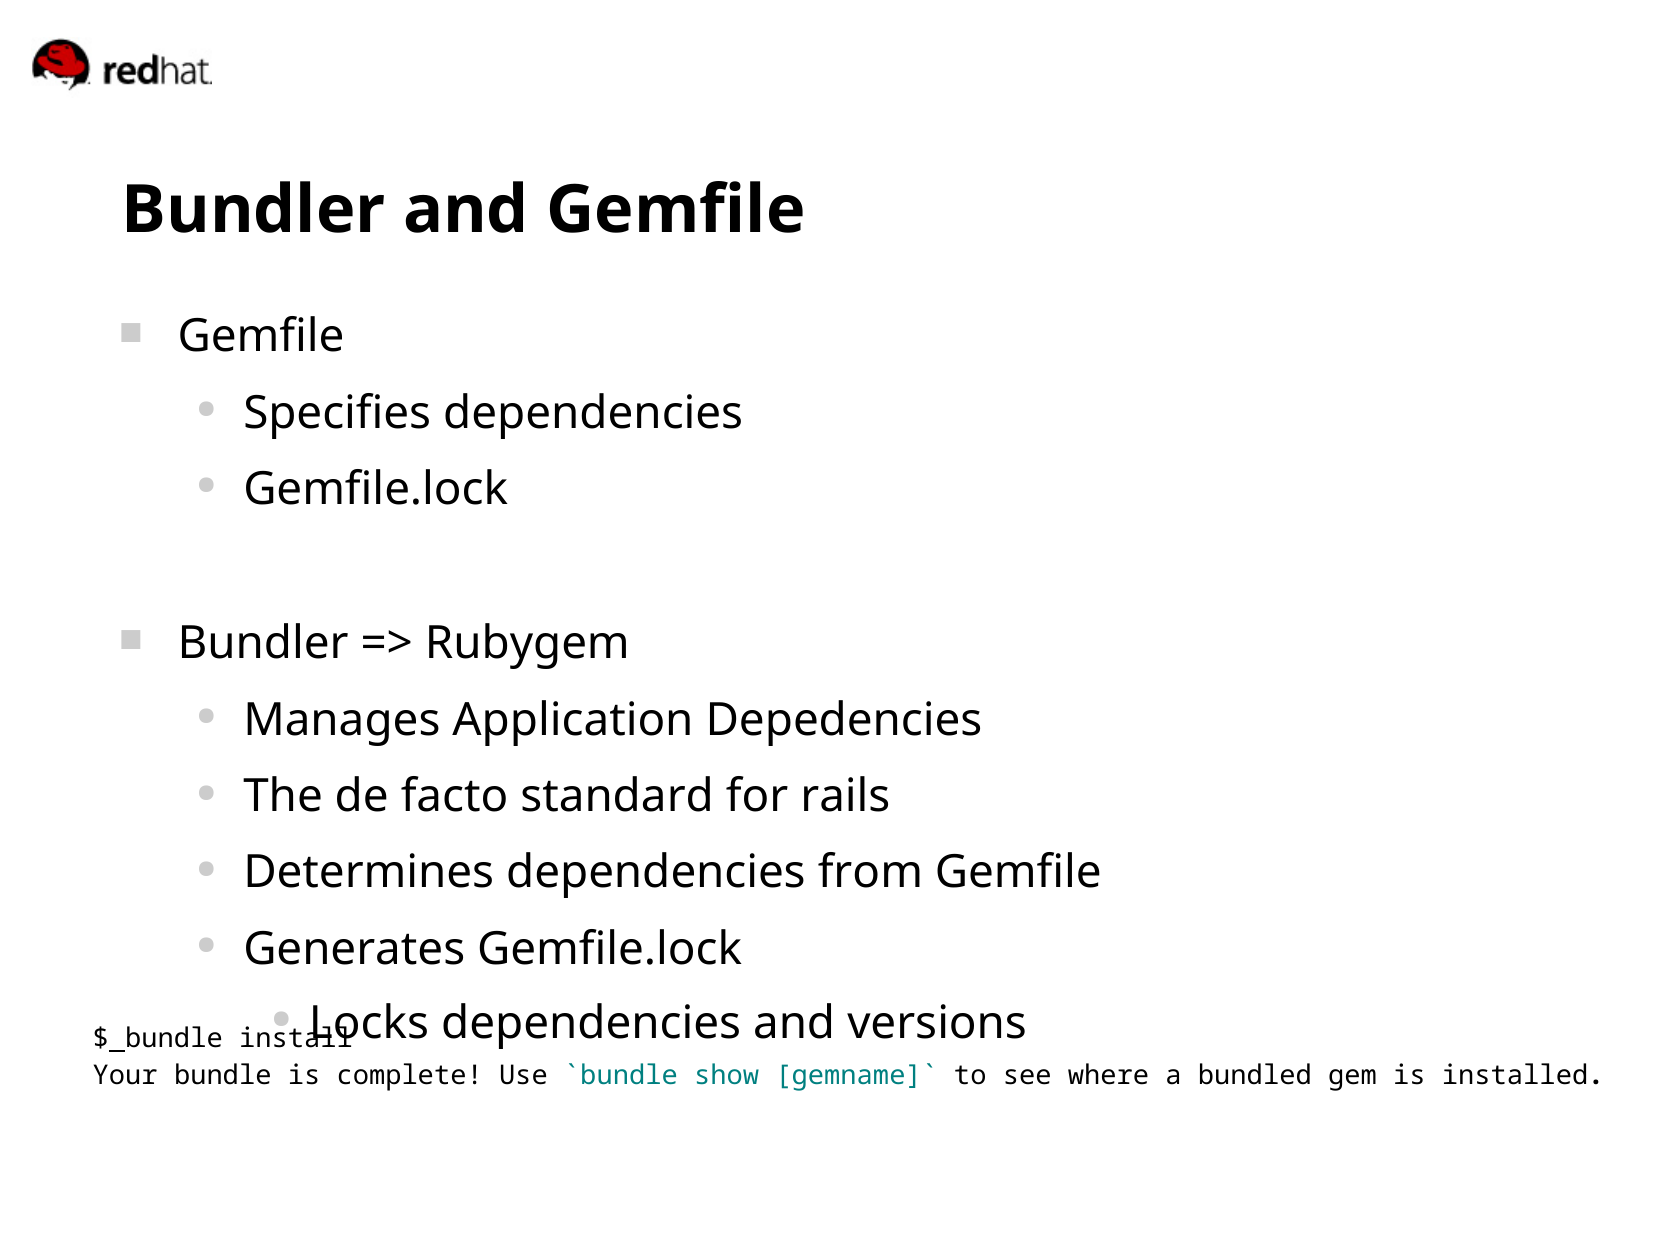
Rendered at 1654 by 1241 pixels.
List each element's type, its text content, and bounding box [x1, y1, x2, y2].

title Bundler and Gemfile [121, 102, 1534, 302]
picture [31, 37, 212, 98]
text_box $ bundle install Your bundle is complete! Use `bundle show [gemname]` to see where a bundled gem is installed. [92, 1018, 1605, 1082]
list Gemfile Specifies dependencies Gemfile.lock Bundler => Rubygem Manages Application Depedencies The de facto standard for rails Determines dependencies from Gemfile Generates Gemfile.lock Locks dependencies and versions [121, 302, 1534, 1018]
